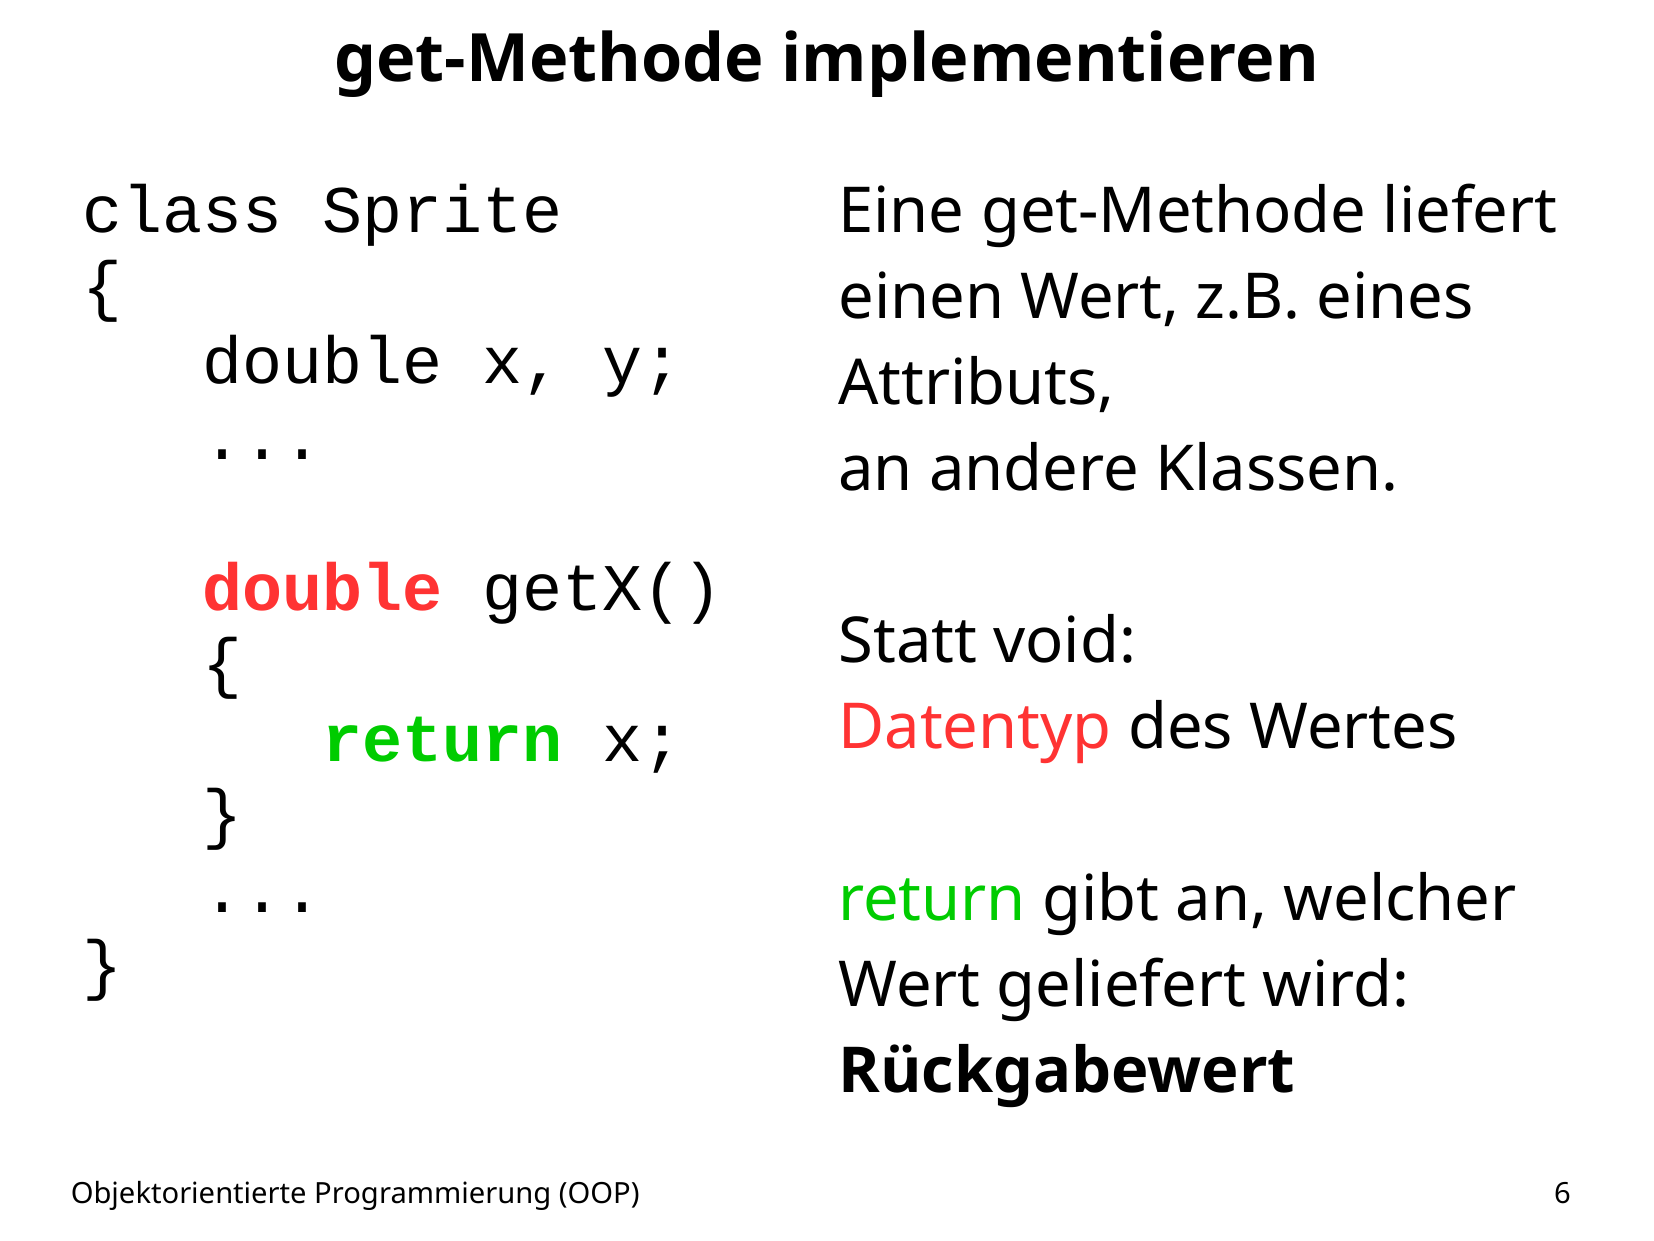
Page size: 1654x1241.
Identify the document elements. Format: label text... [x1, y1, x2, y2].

list Eine get-Methode liefert einen Wert, z.B. eines Attributs, an andere Klassen. Statt void: Datentyp des Wertes return gibt an, welcher Wert geliefert wird: Rückgabewert [838, 165, 1571, 1123]
list class Sprite { double x, y; ... double getX() { return x; } ... } [82, 177, 1571, 1146]
title get-Methode implementieren [0, 5, 1654, 107]
